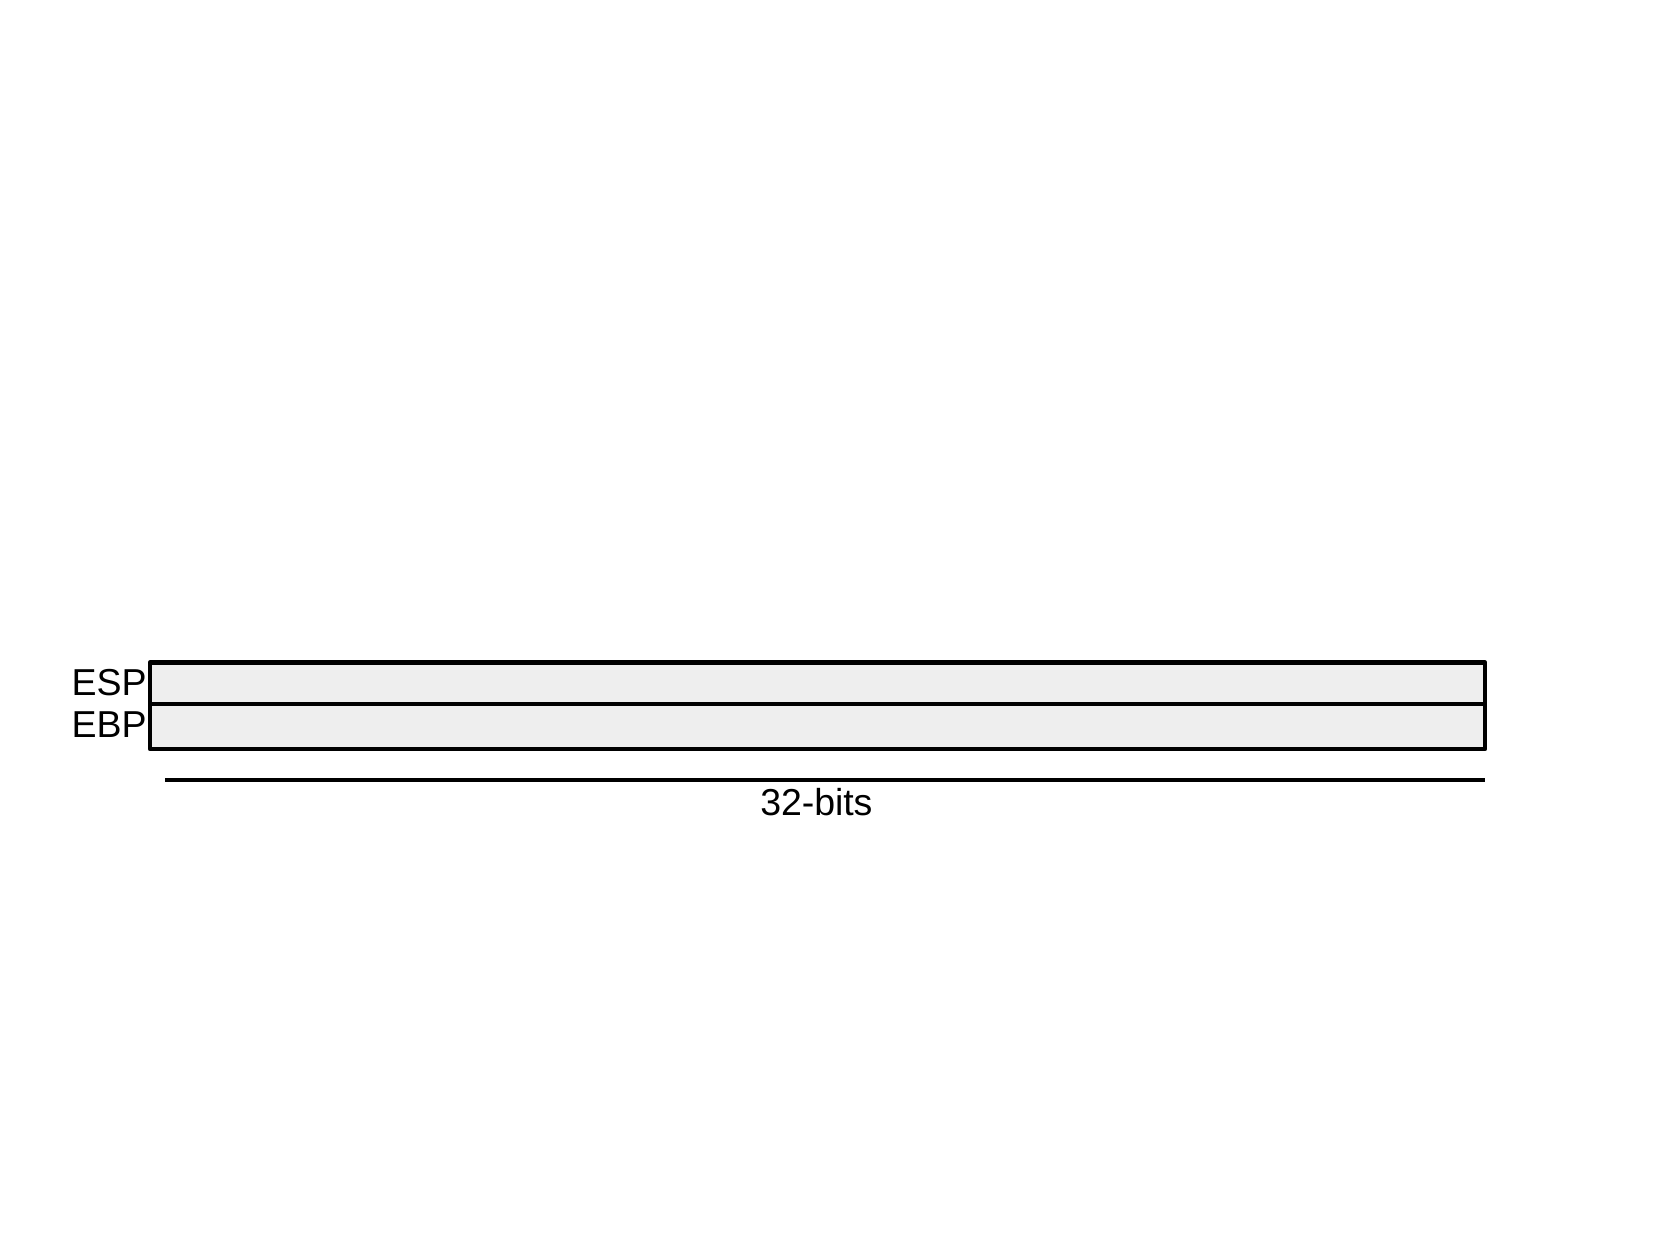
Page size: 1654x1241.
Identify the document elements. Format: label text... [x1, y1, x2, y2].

text_box ESP [56, 654, 162, 695]
text_box 32-bits [745, 773, 888, 831]
text_box [162, 662, 1486, 749]
text_box EBP [56, 695, 162, 753]
